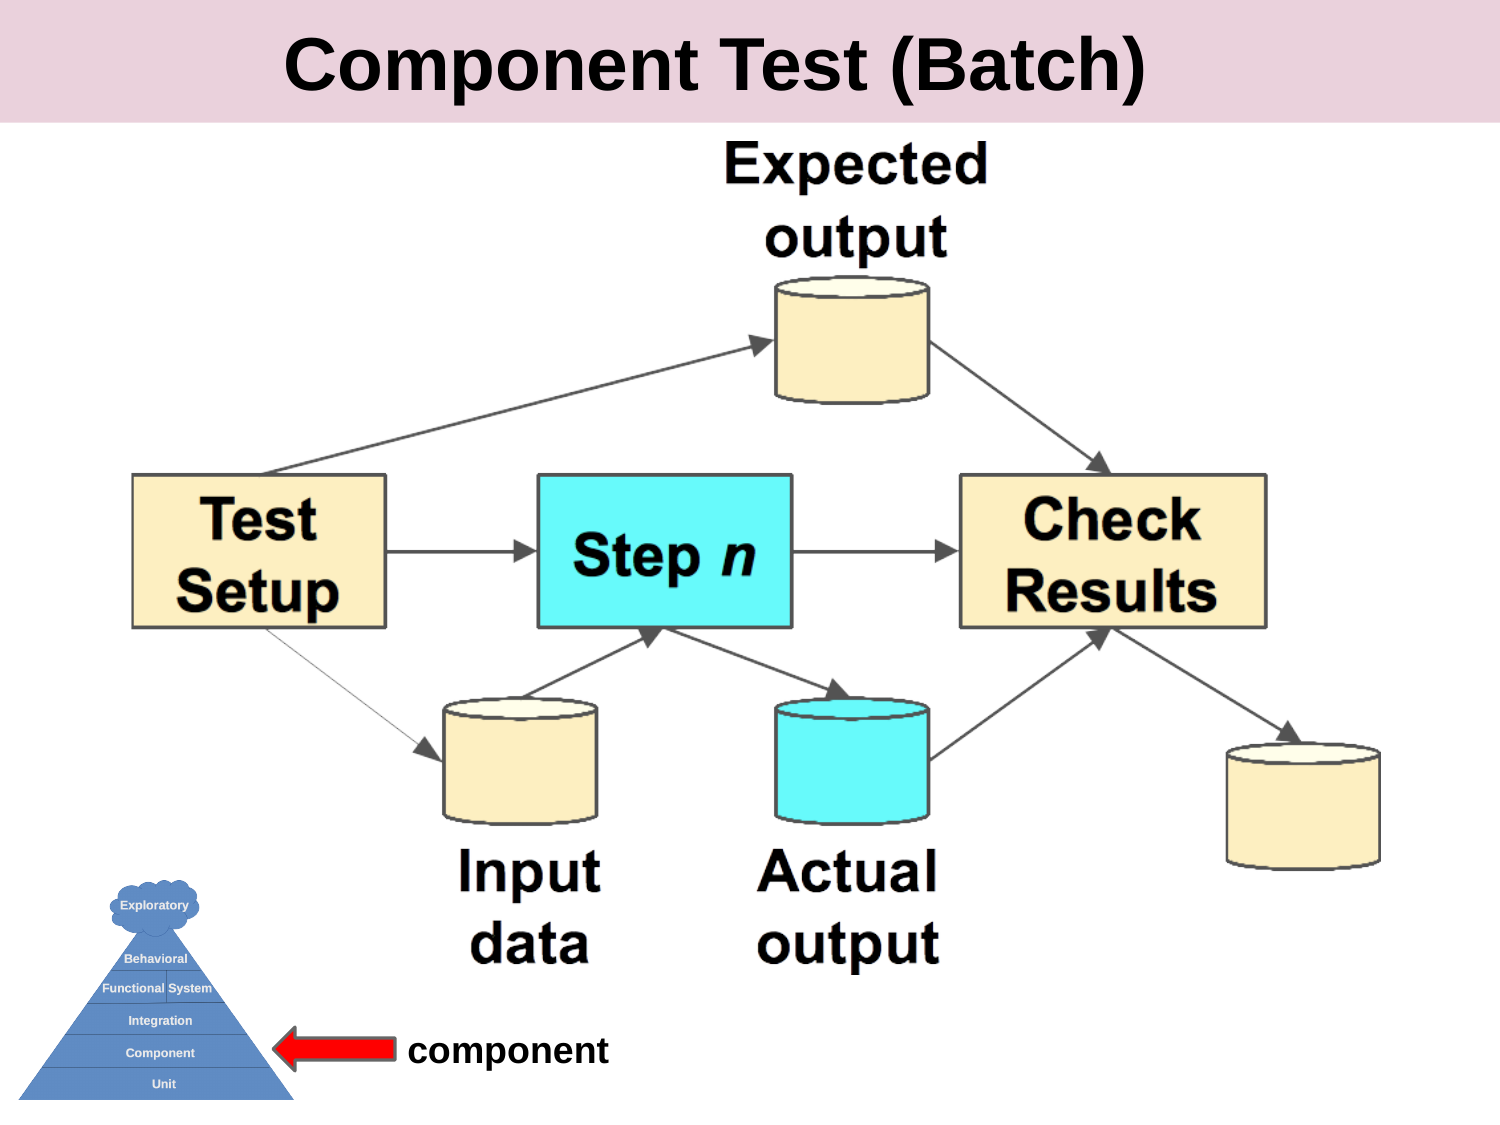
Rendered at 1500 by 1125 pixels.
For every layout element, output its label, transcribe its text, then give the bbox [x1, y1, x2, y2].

text_box component [392, 1010, 632, 1078]
text_box Component Test (Batch) [0, 0, 1500, 123]
text_box [273, 1027, 392, 1071]
picture [18, 141, 1381, 1100]
